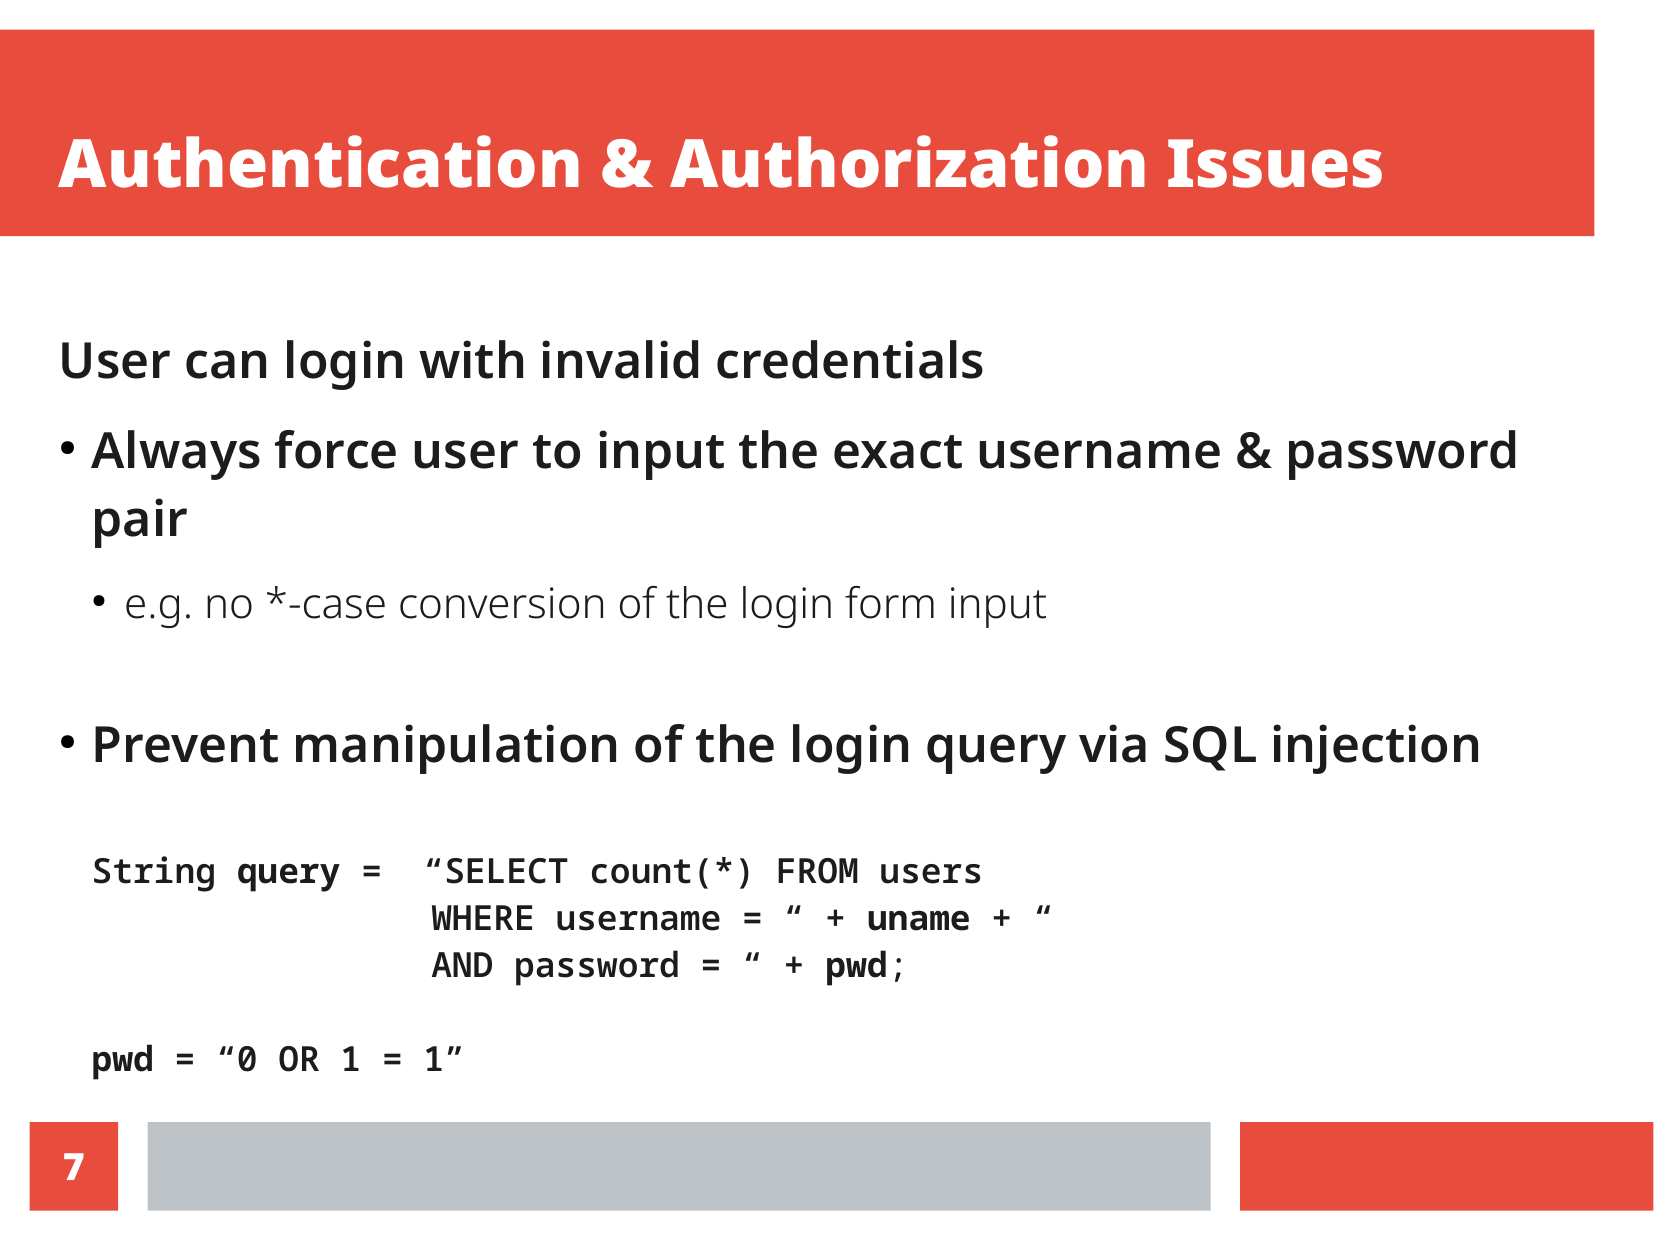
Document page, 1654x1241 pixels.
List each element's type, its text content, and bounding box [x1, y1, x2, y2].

title Authentication & Authorization Issues [59, 59, 1595, 207]
list User can login with invalid credentials Always force user to input the exact username & password pair e.g. no *-case conversion of the login form input Prevent manipulation of the login query via SQL injection String query = “SELECT count(*) FROM users WHERE username = “ + uname + “ AND password = “ + pwd; pwd = “0 OR 1 = 1” [59, 324, 1565, 1093]
